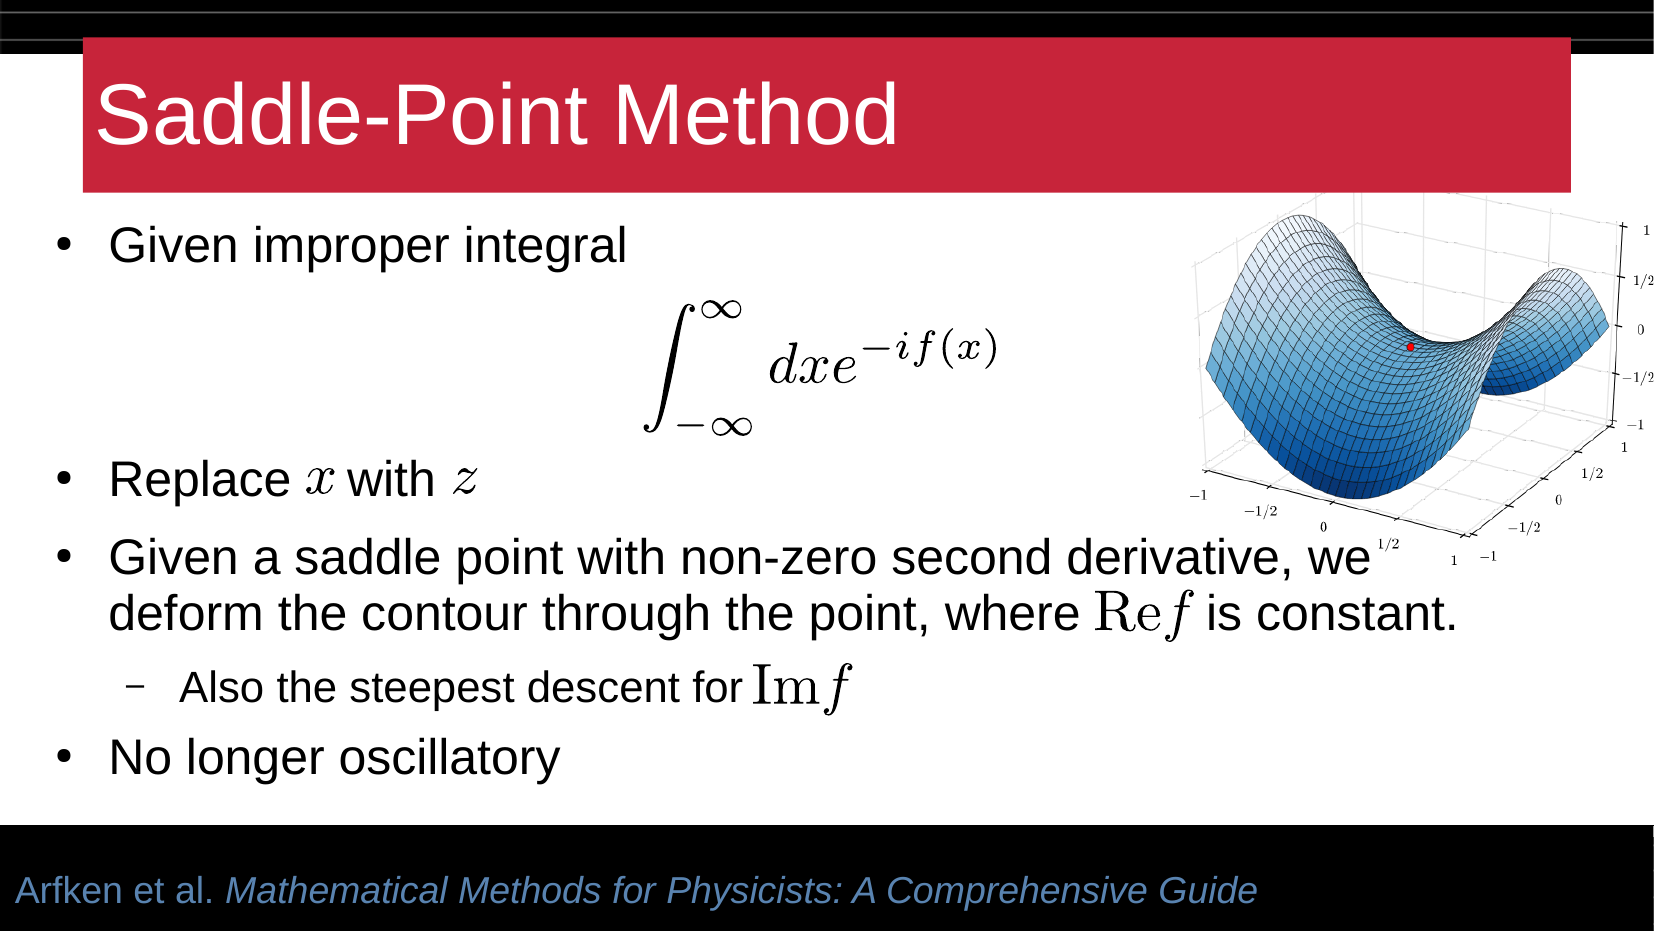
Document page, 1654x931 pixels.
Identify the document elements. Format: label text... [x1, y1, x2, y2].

list Given improper integral Replace with Given a saddle point with non-zero second derivative, we deform the contour through the point, where is constant. Also the steepest descent for No longer oscillatory [37, 217, 1526, 788]
text_box Arfken et al. Mathematical Methods for Physicists: A Comprehensive Guide [0, 862, 1388, 931]
text_box [1095, 589, 1194, 642]
text_box [643, 300, 996, 436]
picture [0, 0, 1654, 54]
text_box [753, 663, 853, 716]
picture [1121, 134, 1654, 569]
text_box [0, 825, 1654, 931]
title Saddle-Point Method [82, 37, 1571, 193]
text_box [453, 468, 478, 494]
text_box [306, 468, 335, 494]
